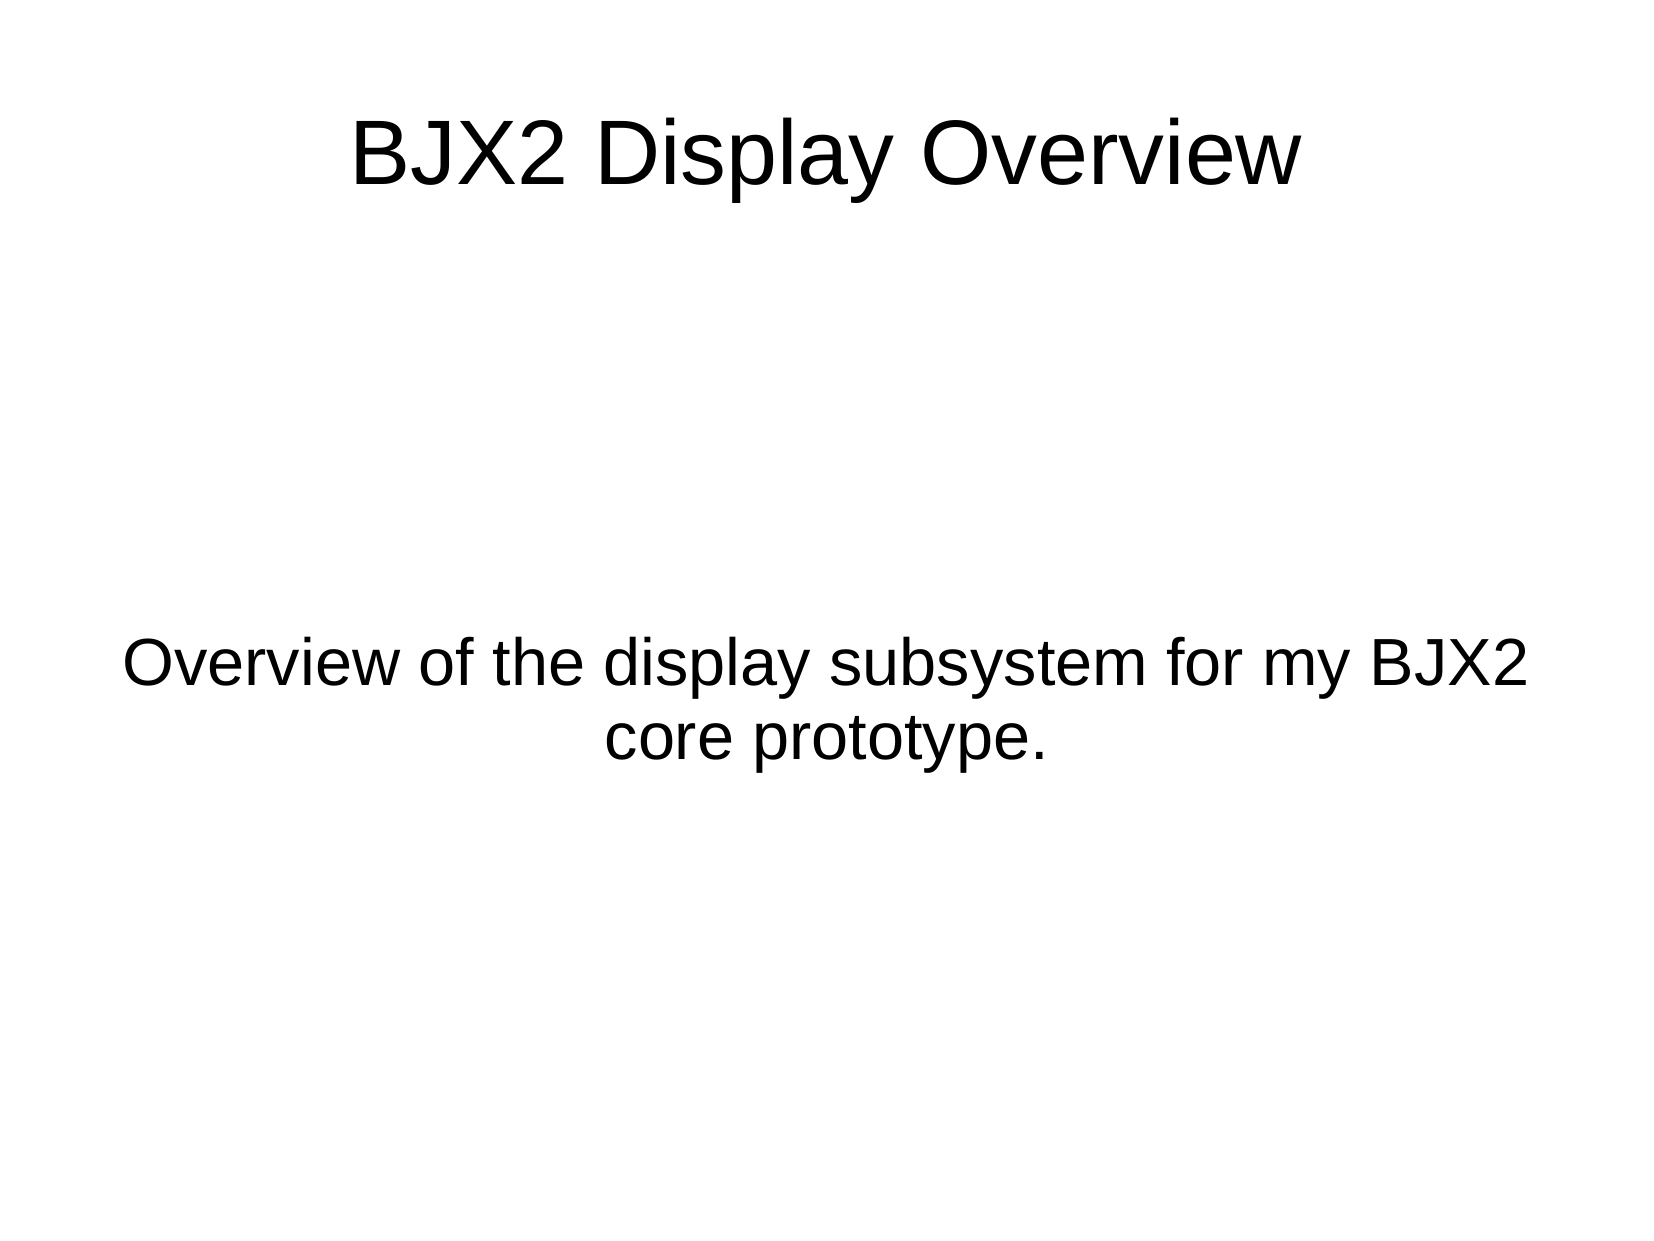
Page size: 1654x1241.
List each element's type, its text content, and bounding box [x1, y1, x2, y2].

subtitle Overview of the display subsystem for my BJX2 core prototype. [82, 290, 1571, 1109]
title BJX2 Display Overview [82, 49, 1571, 257]
